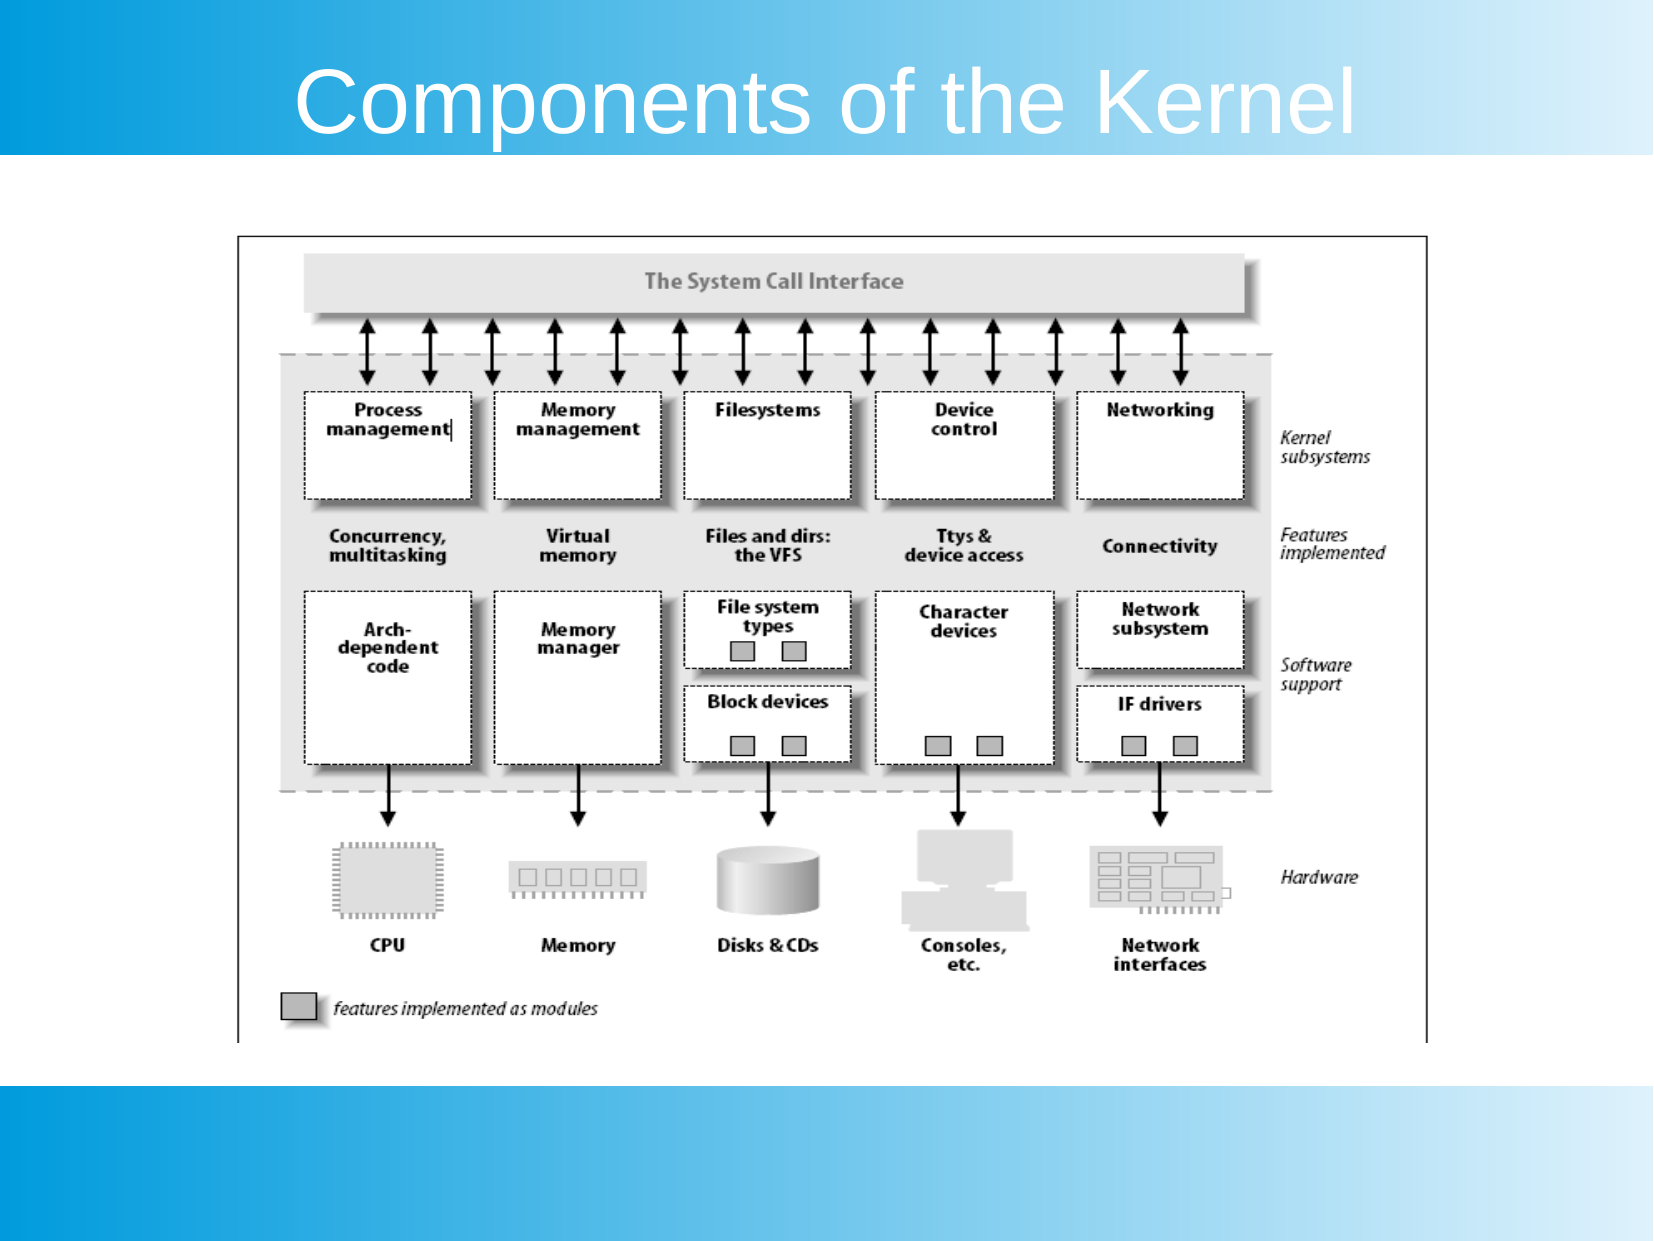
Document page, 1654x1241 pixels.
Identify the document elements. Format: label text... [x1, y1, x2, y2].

title Components of the Kernel [82, 49, 1571, 155]
picture [211, 222, 1453, 1043]
